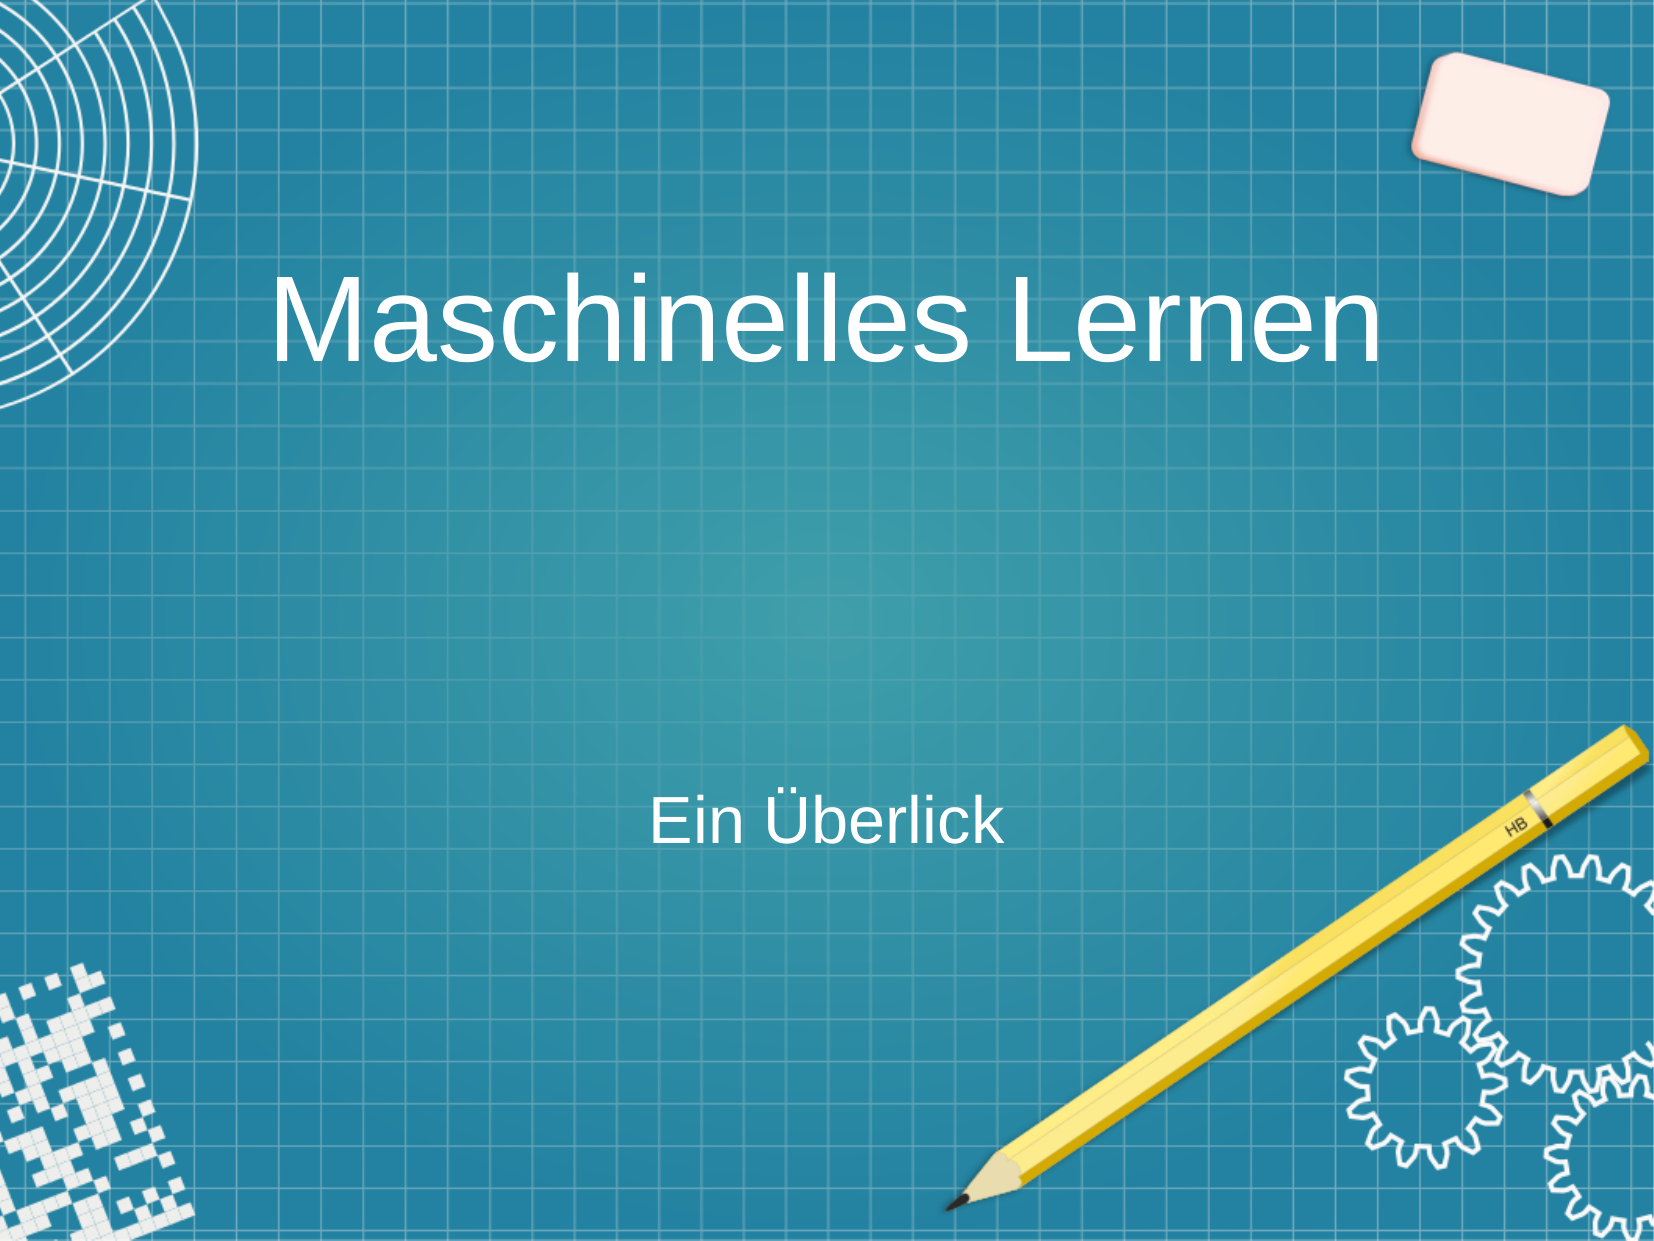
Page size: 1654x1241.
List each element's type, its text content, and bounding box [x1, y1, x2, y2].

picture [0, 0, 1654, 1241]
title Maschinelles Lernen [82, 177, 1571, 461]
subtitle Ein Überlick [82, 519, 1571, 1123]
